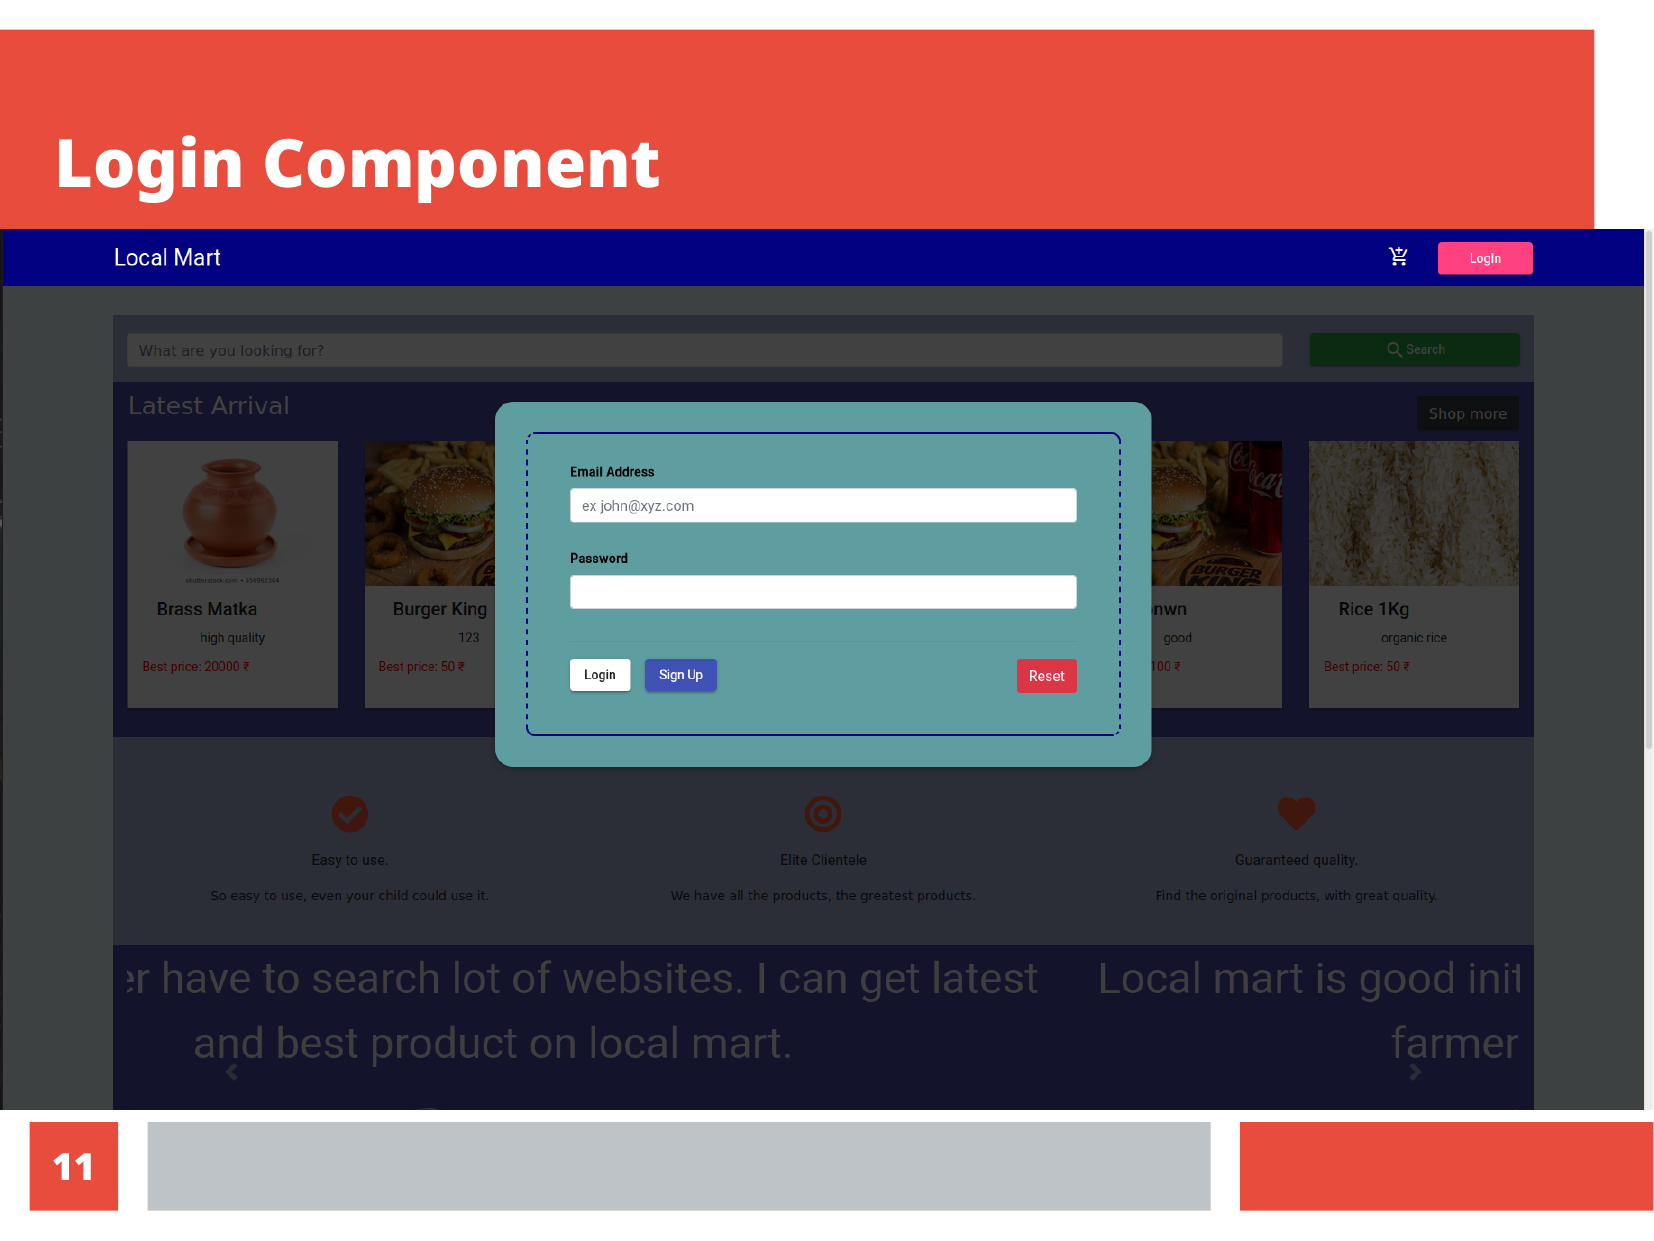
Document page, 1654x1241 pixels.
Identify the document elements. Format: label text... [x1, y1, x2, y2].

picture [0, 229, 1654, 1111]
title Login Component [54, 59, 1591, 207]
